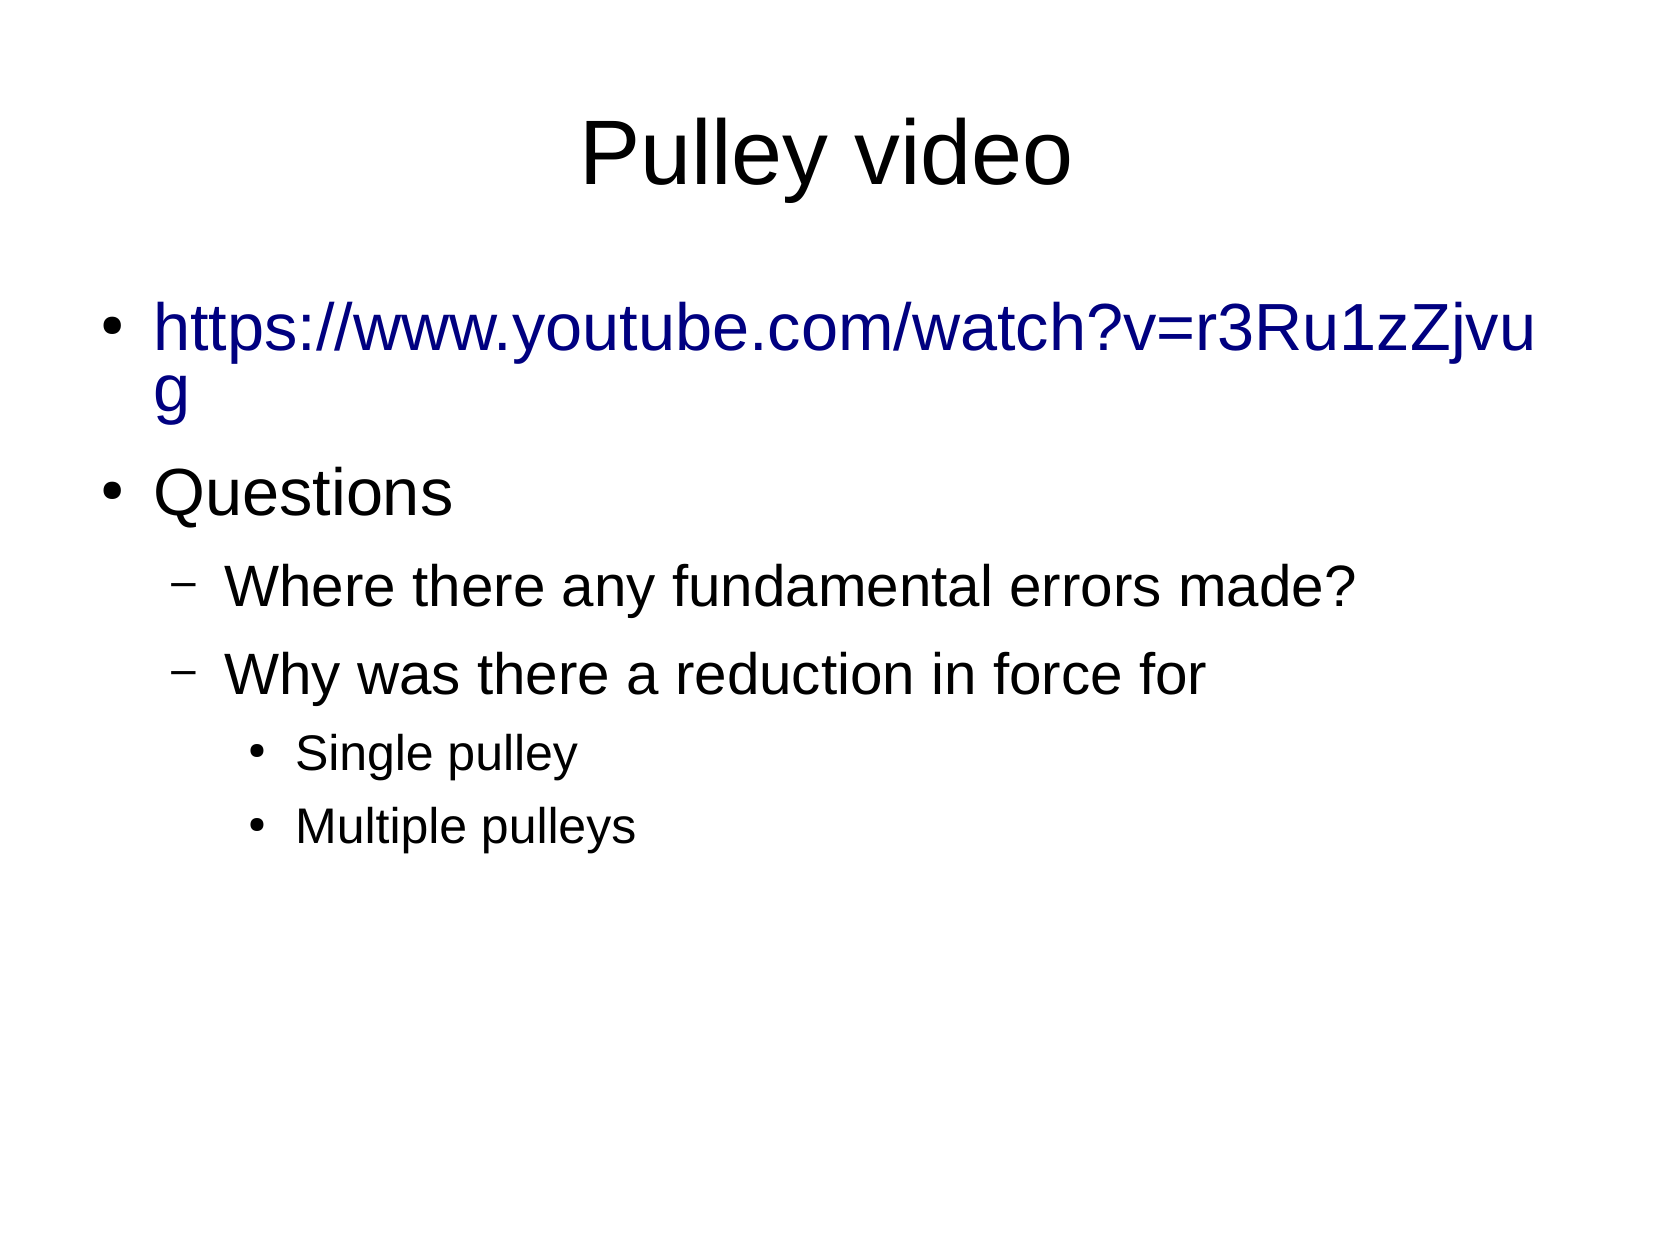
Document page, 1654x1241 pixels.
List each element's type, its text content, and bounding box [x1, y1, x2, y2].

title Pulley video [82, 49, 1571, 257]
list https://www.youtube.com/watch?v=r3Ru1zZjvug Questions Where there any fundamental errors made? Why was there a reduction in force for Single pulley Multiple pulleys [82, 290, 1571, 1010]
